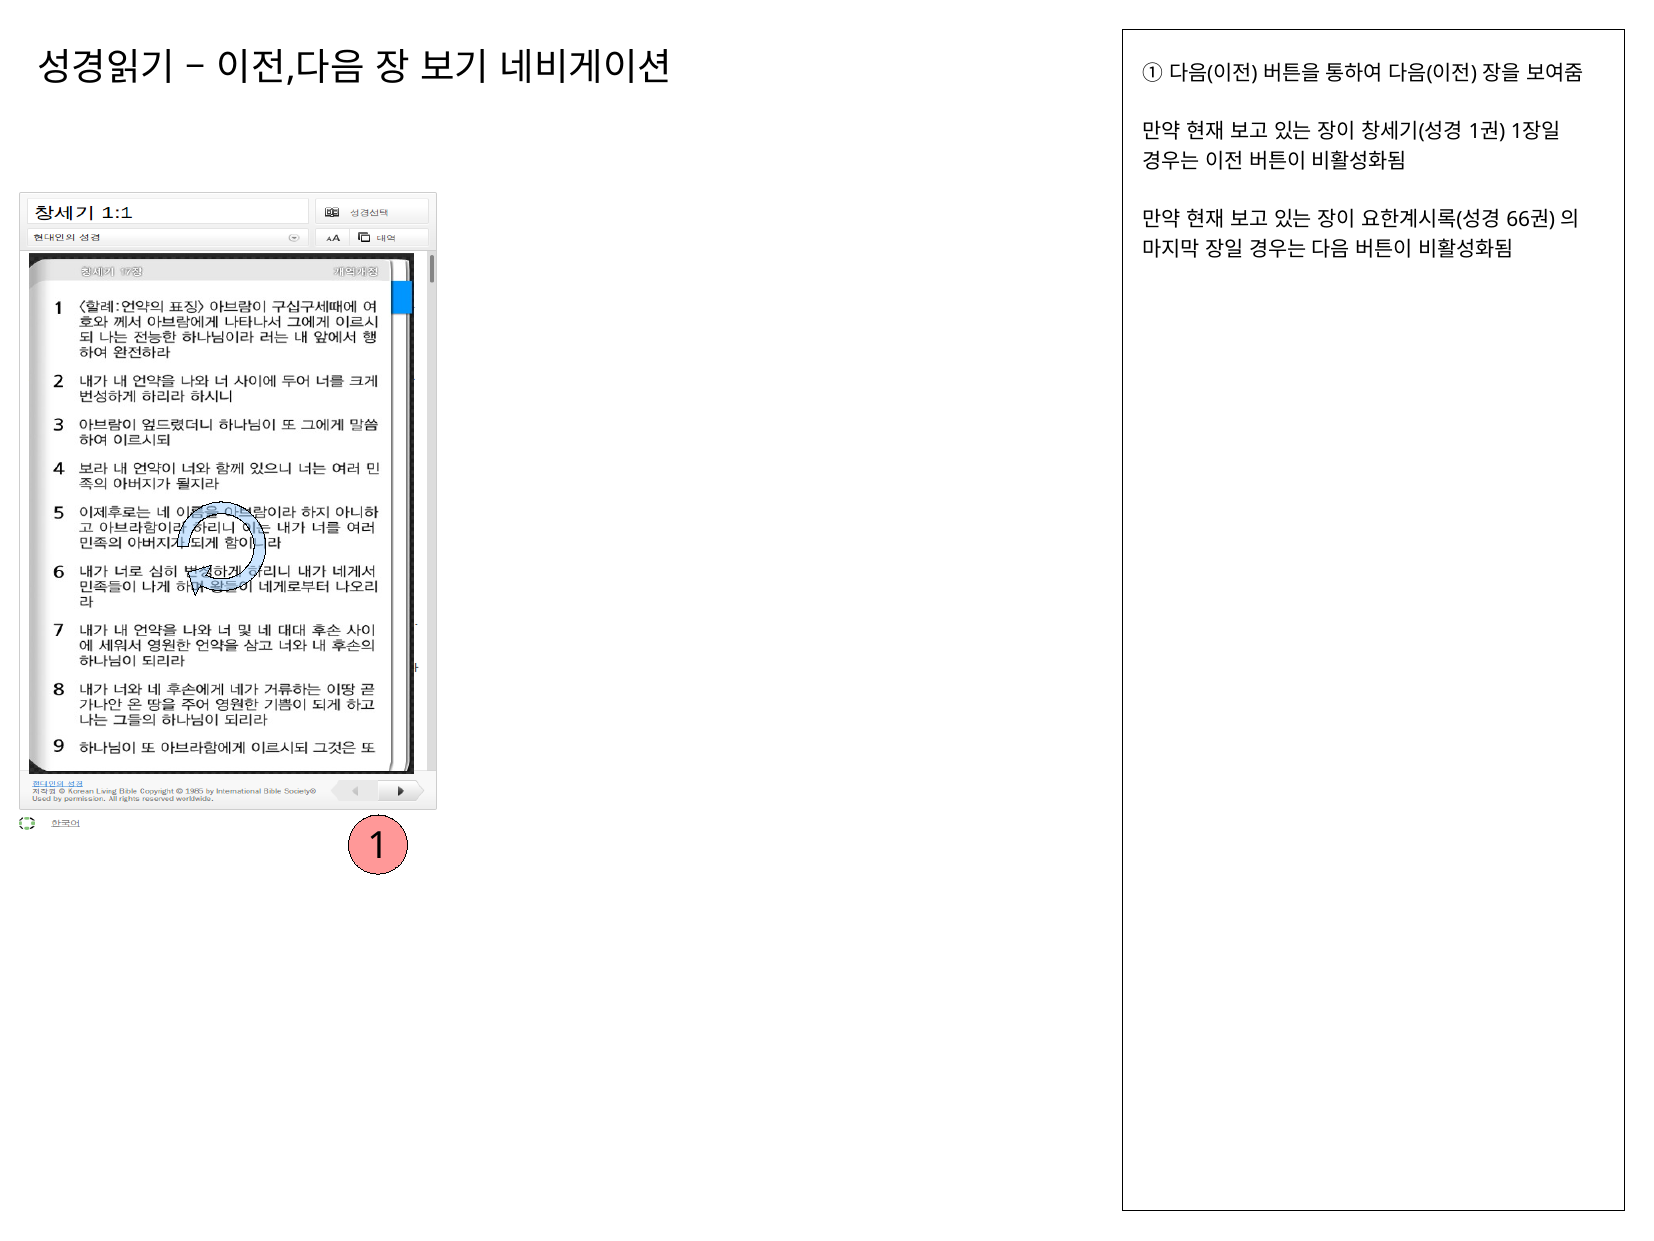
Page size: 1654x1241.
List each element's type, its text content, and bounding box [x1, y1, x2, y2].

text_box ① 다음(이전) 버튼을 통하여 다음(이전) 장을 보여줌 만약 현재 보고 있는 장이 창세기(성경 1권) 1장일 경우는 이전 버튼이 비활성화됨 만약 현재 보고 있는 장이 요한계시록(성경 66권) 의 마지막 장일 경우는 다음 버튼이 비활성화됨 [1127, 48, 1636, 241]
text_box 1 [348, 814, 408, 875]
picture [5, 183, 443, 833]
text_box [1396, 242, 1403, 252]
text_box [1145, 242, 1151, 251]
text_box [1122, 29, 1625, 1211]
text_box 성경읽기 – 이전,다음 장 보기 네비게이션 [22, 29, 741, 90]
text_box [177, 501, 266, 596]
text_box [1273, 241, 1282, 246]
